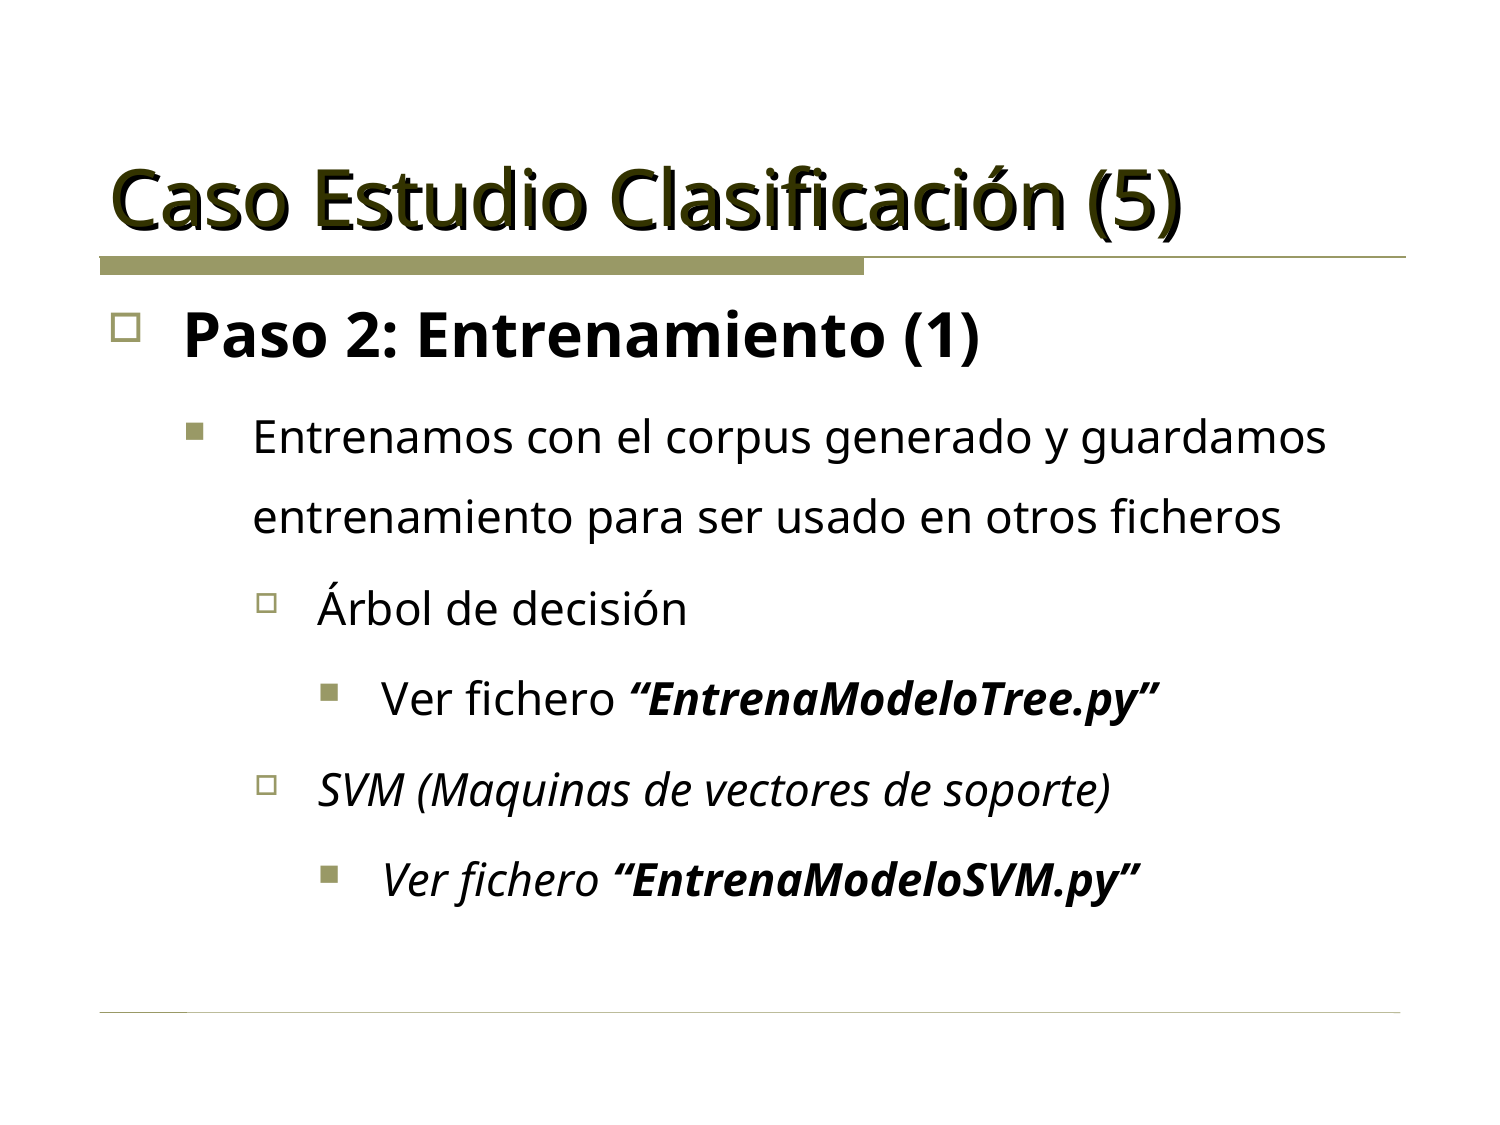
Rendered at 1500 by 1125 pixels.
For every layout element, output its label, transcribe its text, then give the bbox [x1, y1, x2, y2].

title Caso Estudio Clasificación (5) [94, 50, 1407, 250]
list Paso 2: Entrenamiento (1) Entrenamos con el corpus generado y guardamos entrenamiento para ser usado en otros ficheros Árbol de decisión Ver fichero “EntrenaModeloTree.py” SVM (Maquinas de vectores de soporte) Ver fichero “EntrenaModeloSVM.py” [92, 287, 1353, 1013]
